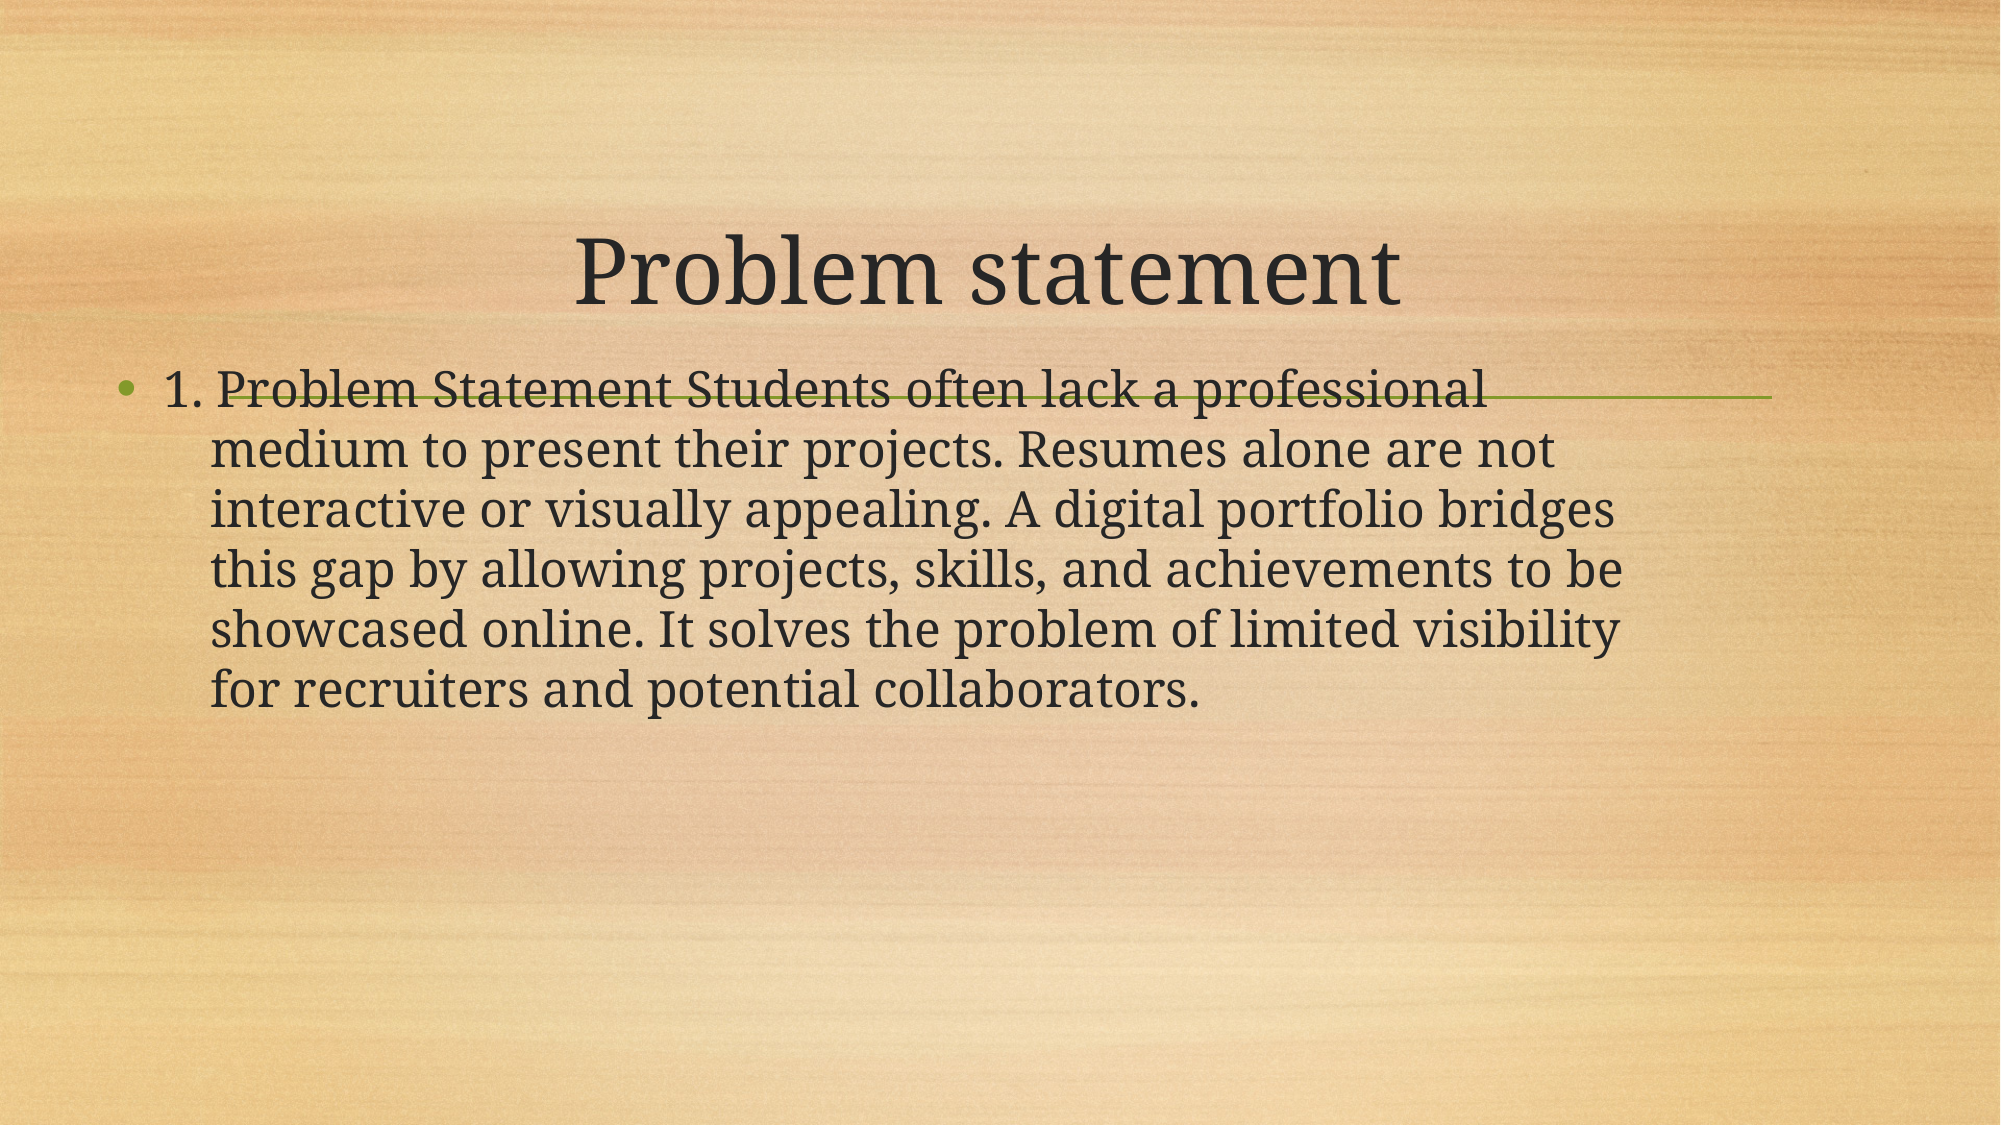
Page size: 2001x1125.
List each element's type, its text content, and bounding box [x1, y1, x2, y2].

title Problem statement [212, 161, 1788, 376]
list 1. Problem Statement Students often lack a professional medium to present their projects. Resumes alone are not interactive or visually appealing. A digital portfolio bridges this gap by allowing projects, skills, and achievements to be showcased online. It solves the problem of limited visibility for recruiters and potential collaborators. [101, 349, 1677, 895]
